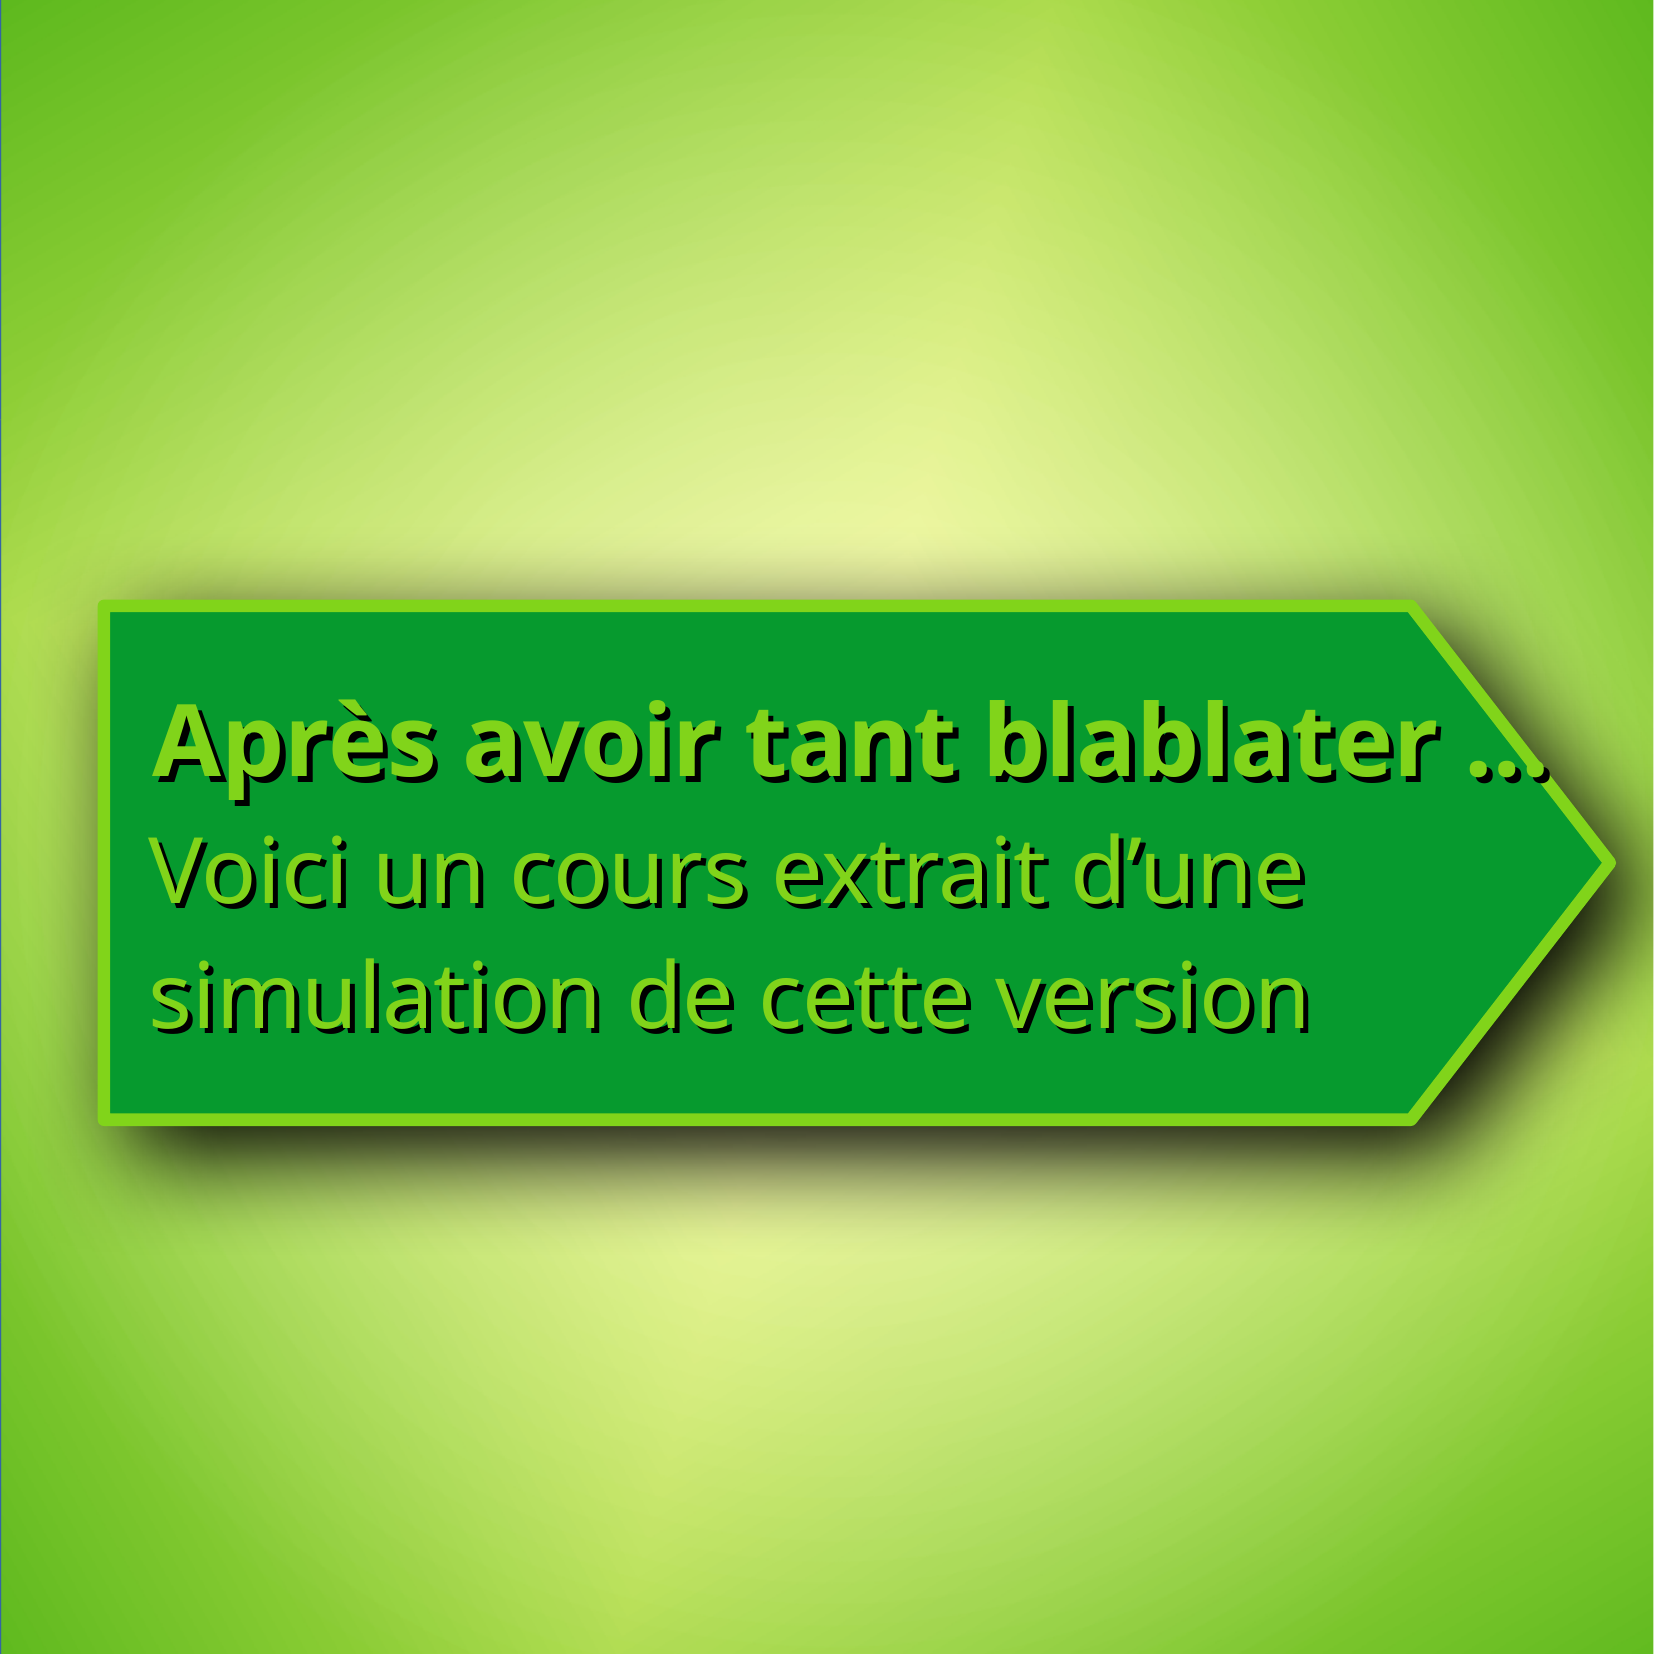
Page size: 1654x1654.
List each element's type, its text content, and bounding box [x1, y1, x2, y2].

text_box Après avoir tant blablater … Voici un cours extrait d’une simulation de cette version [103, 605, 1610, 1120]
picture [0, 0, 1654, 1654]
